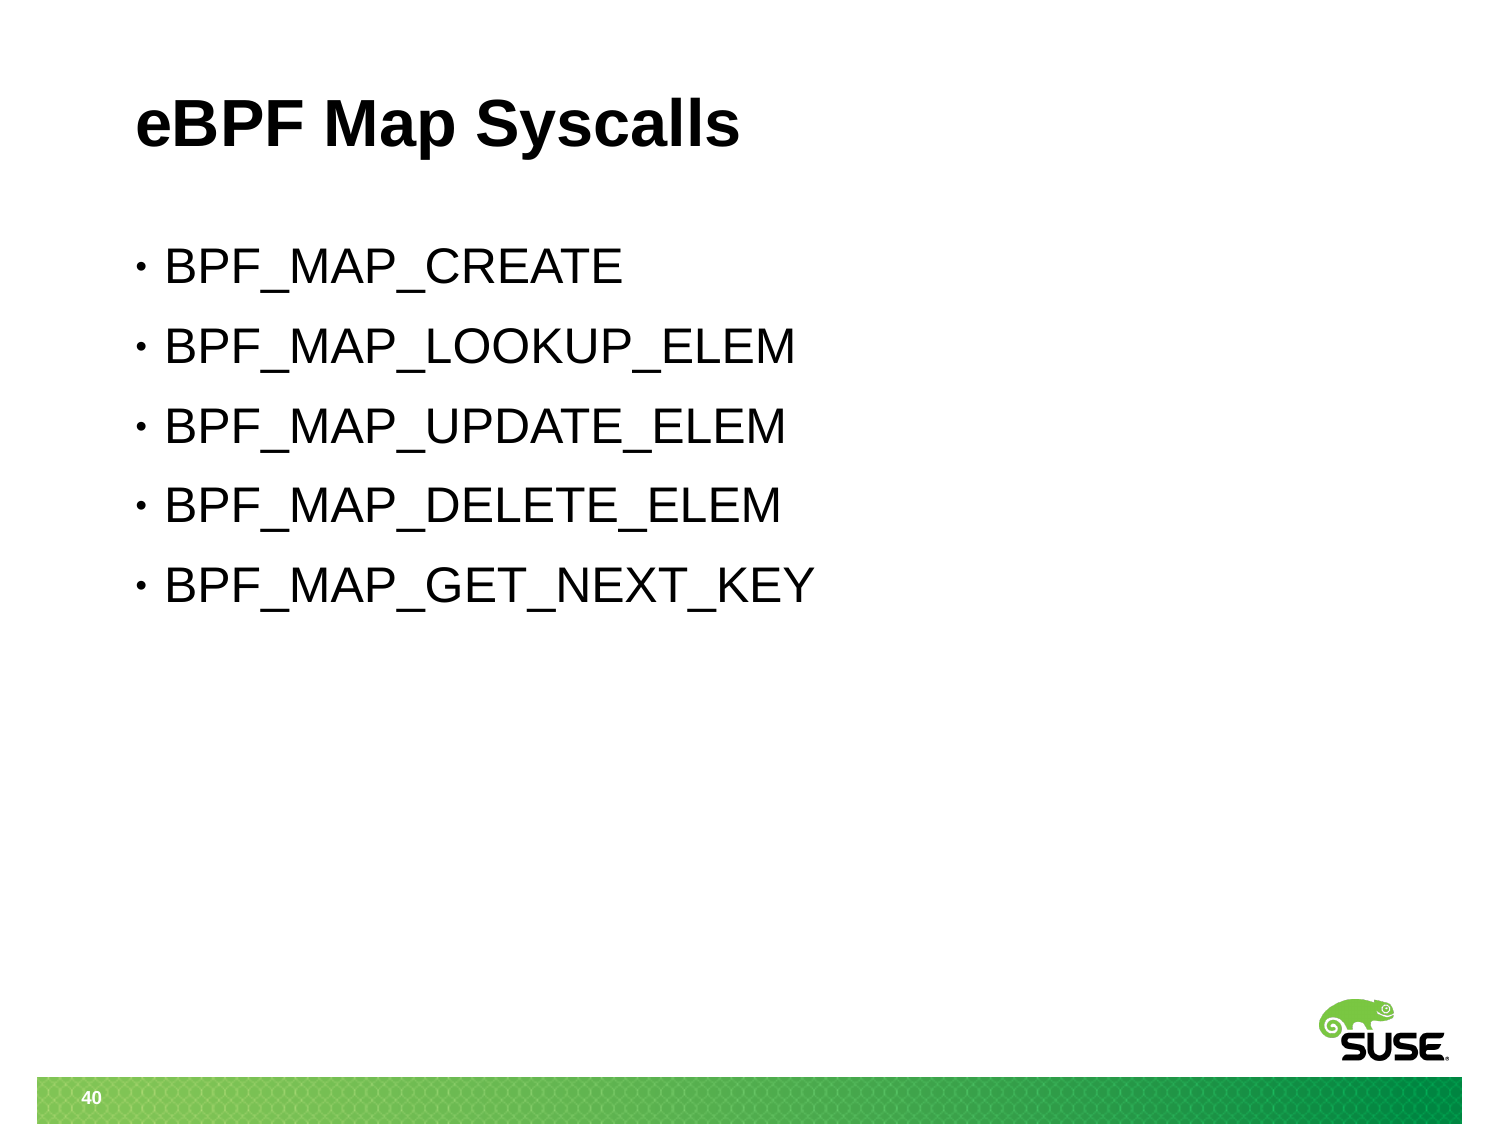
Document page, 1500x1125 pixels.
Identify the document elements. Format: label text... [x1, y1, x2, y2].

list BPF_MAP_CREATE BPF_MAP_LOOKUP_ELEM BPF_MAP_UPDATE_ELEM BPF_MAP_DELETE_ELEM BPF_MAP_GET_NEXT_KEY [135, 238, 1372, 982]
picture [37, 1077, 1462, 1124]
title eBPF Map Syscalls [135, 41, 1372, 204]
picture [1319, 999, 1449, 1061]
